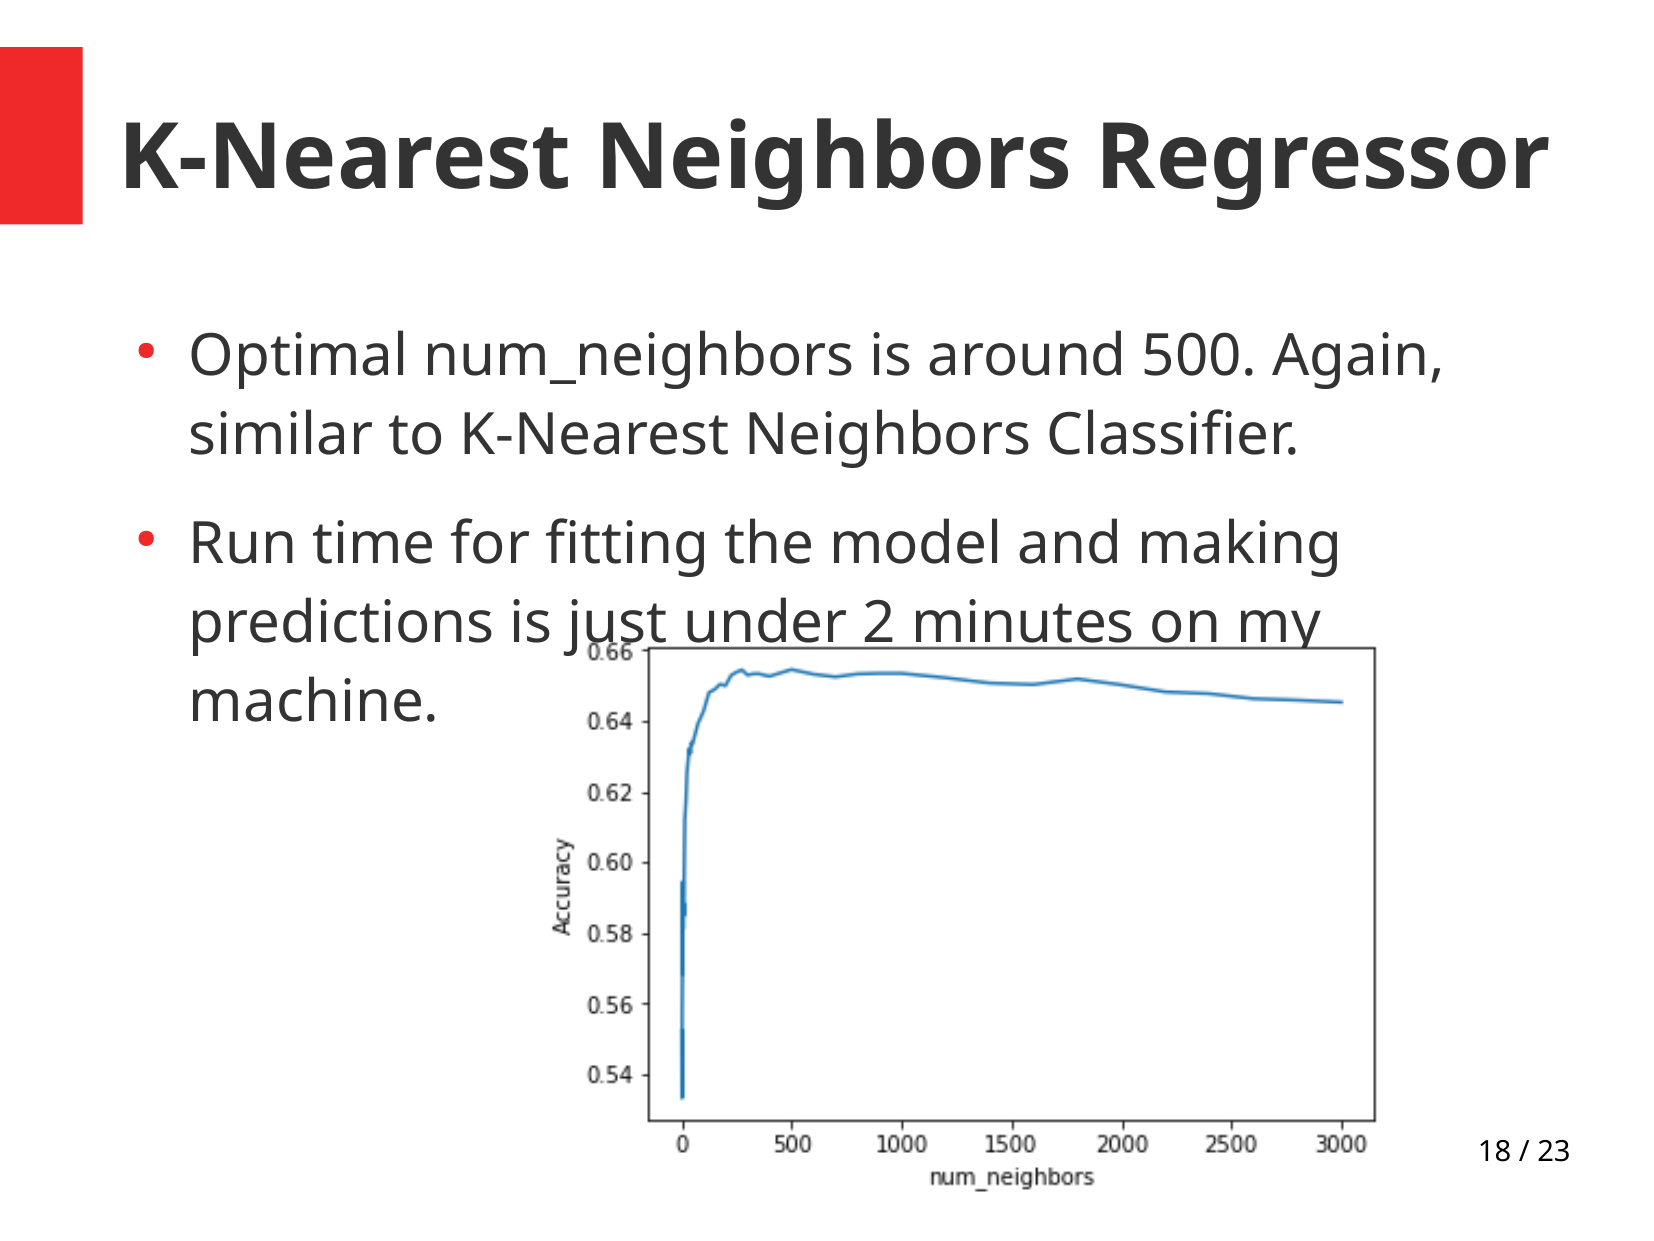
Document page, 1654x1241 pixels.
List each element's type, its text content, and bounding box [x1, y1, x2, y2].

picture [540, 626, 1396, 1205]
list Optimal num_neighbors is around 500. Again, similar to K-Nearest Neighbors Classifier. Run time for fitting the model and making predictions is just under 2 minutes on my machine. [118, 312, 1536, 1033]
title K-Nearest Neighbors Regressor [118, 45, 1571, 260]
